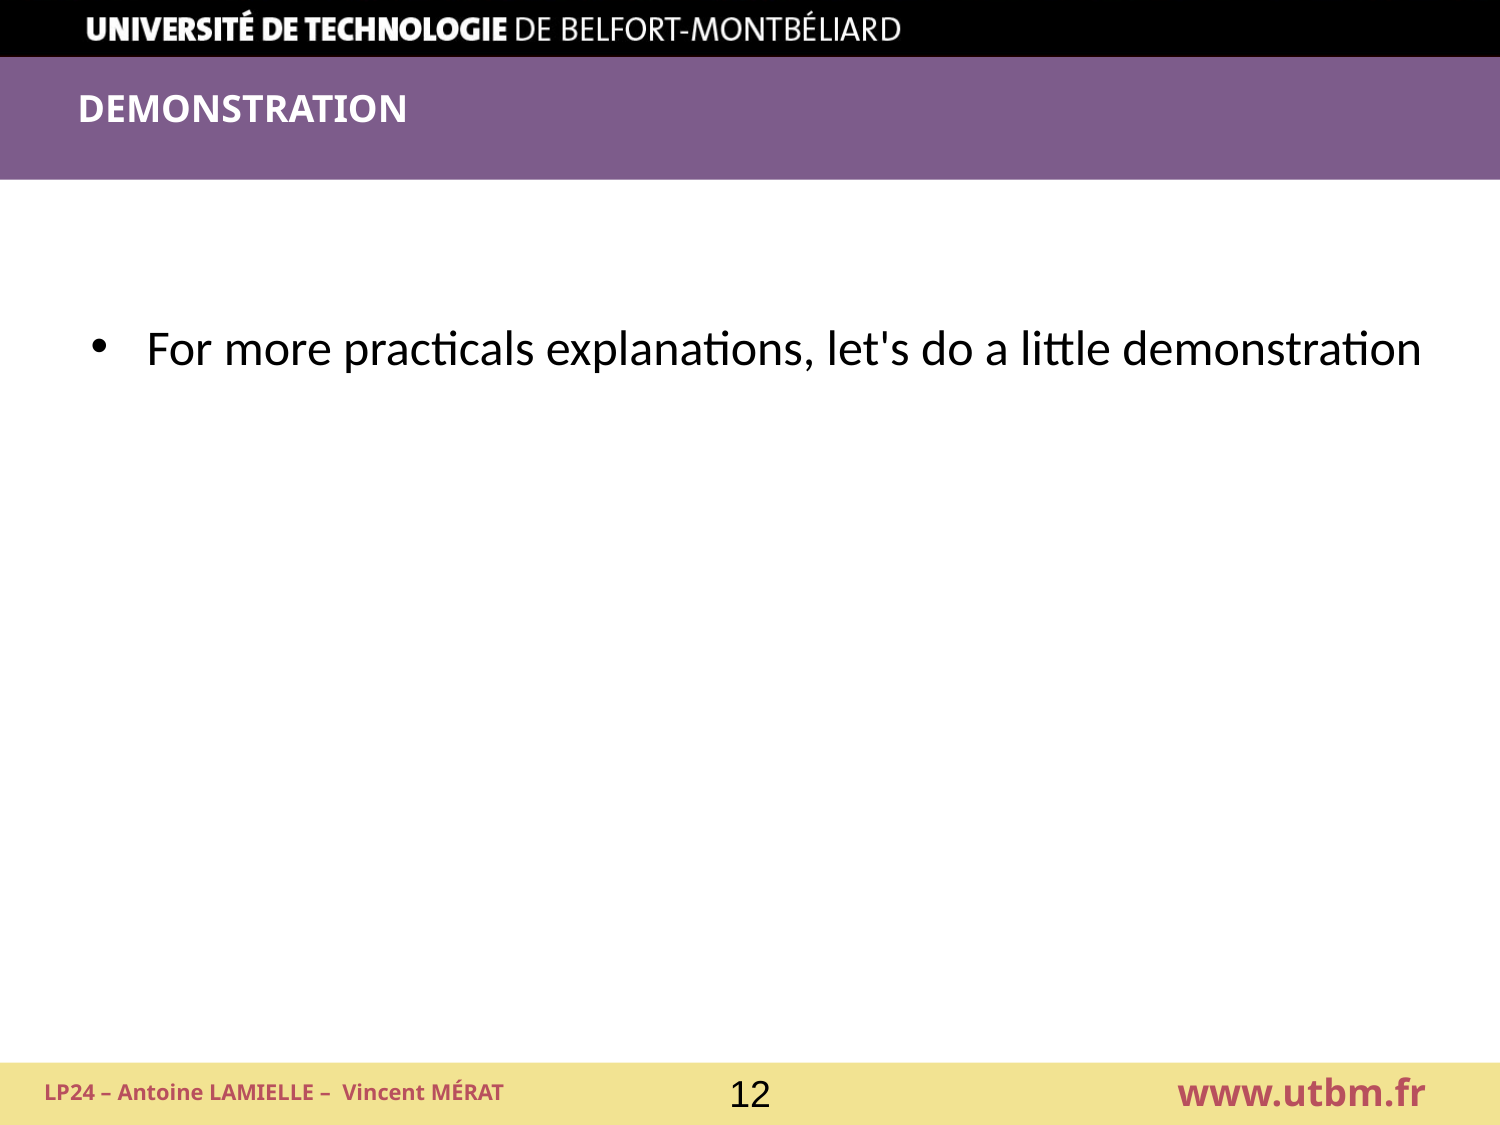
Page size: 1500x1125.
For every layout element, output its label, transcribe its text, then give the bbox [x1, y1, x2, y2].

text_box LP24 – Antoine LAMIELLE – Vincent MÉRAT [29, 1078, 591, 1112]
text_box [0, 57, 1500, 180]
text_box For more practicals explanations, let's do a little demonstration [90, 315, 1439, 496]
text_box DEMONSTRATION [62, 78, 1288, 138]
picture [0, 0, 1500, 57]
text_box <number> [0, 1062, 1500, 1123]
